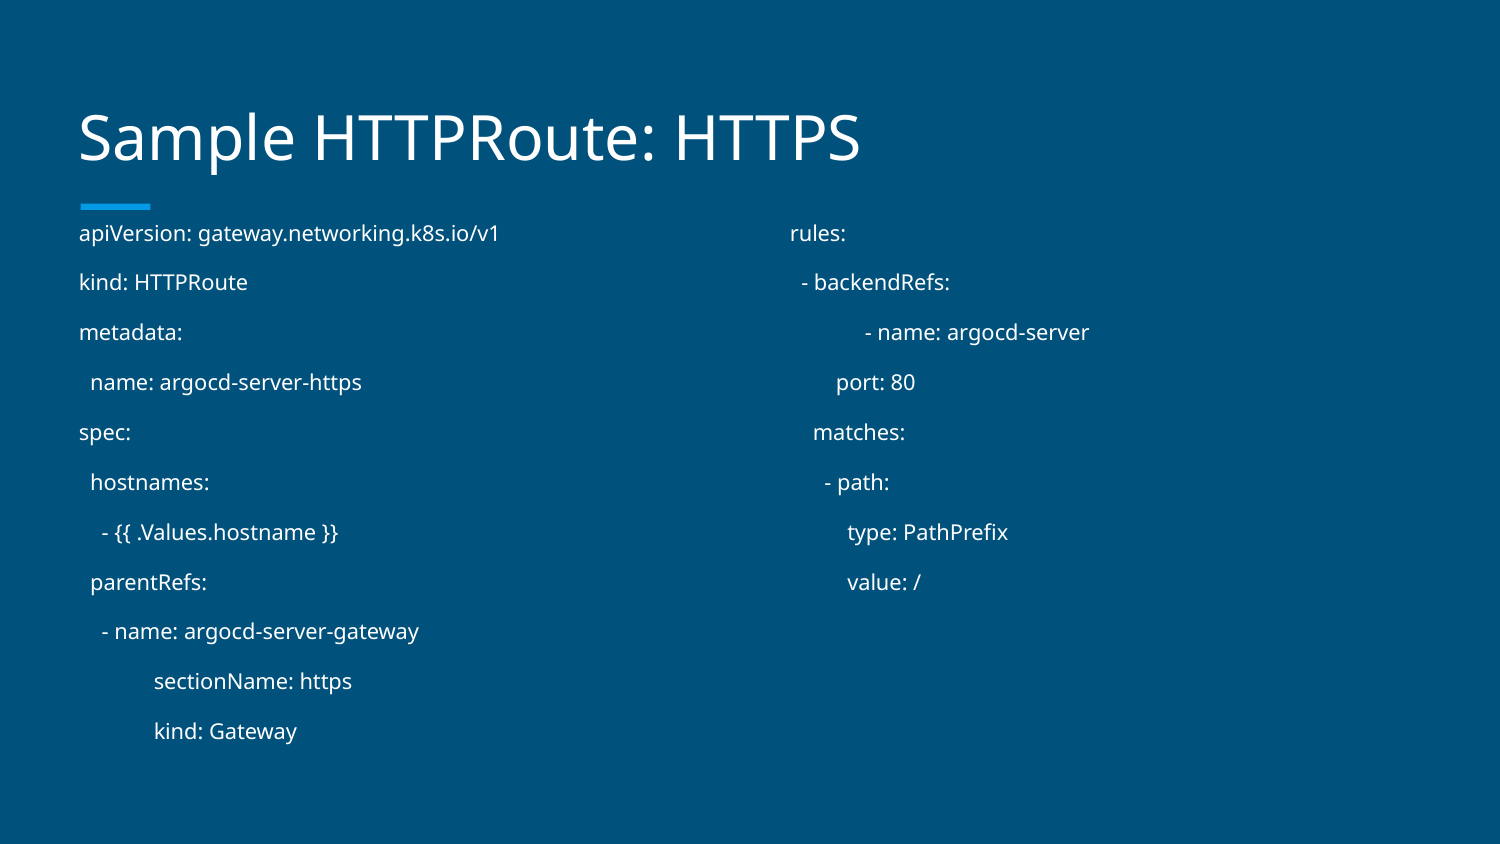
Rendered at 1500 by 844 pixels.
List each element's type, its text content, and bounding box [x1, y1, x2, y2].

title Sample HTTPRoute: HTTPS [63, 75, 1437, 188]
list rules: - backendRefs: - name: argocd-server port: 80 matches: - path: type: PathPrefix value: / [763, 206, 1420, 750]
list apiVersion: gateway.networking.k8s.io/v1 kind: HTTPRoute metadata: name: argocd-server-https spec: hostnames: - {{ .Values.hostname }} parentRefs: - name: argocd-server-gateway sectionName: https kind: Gateway [63, 206, 720, 750]
